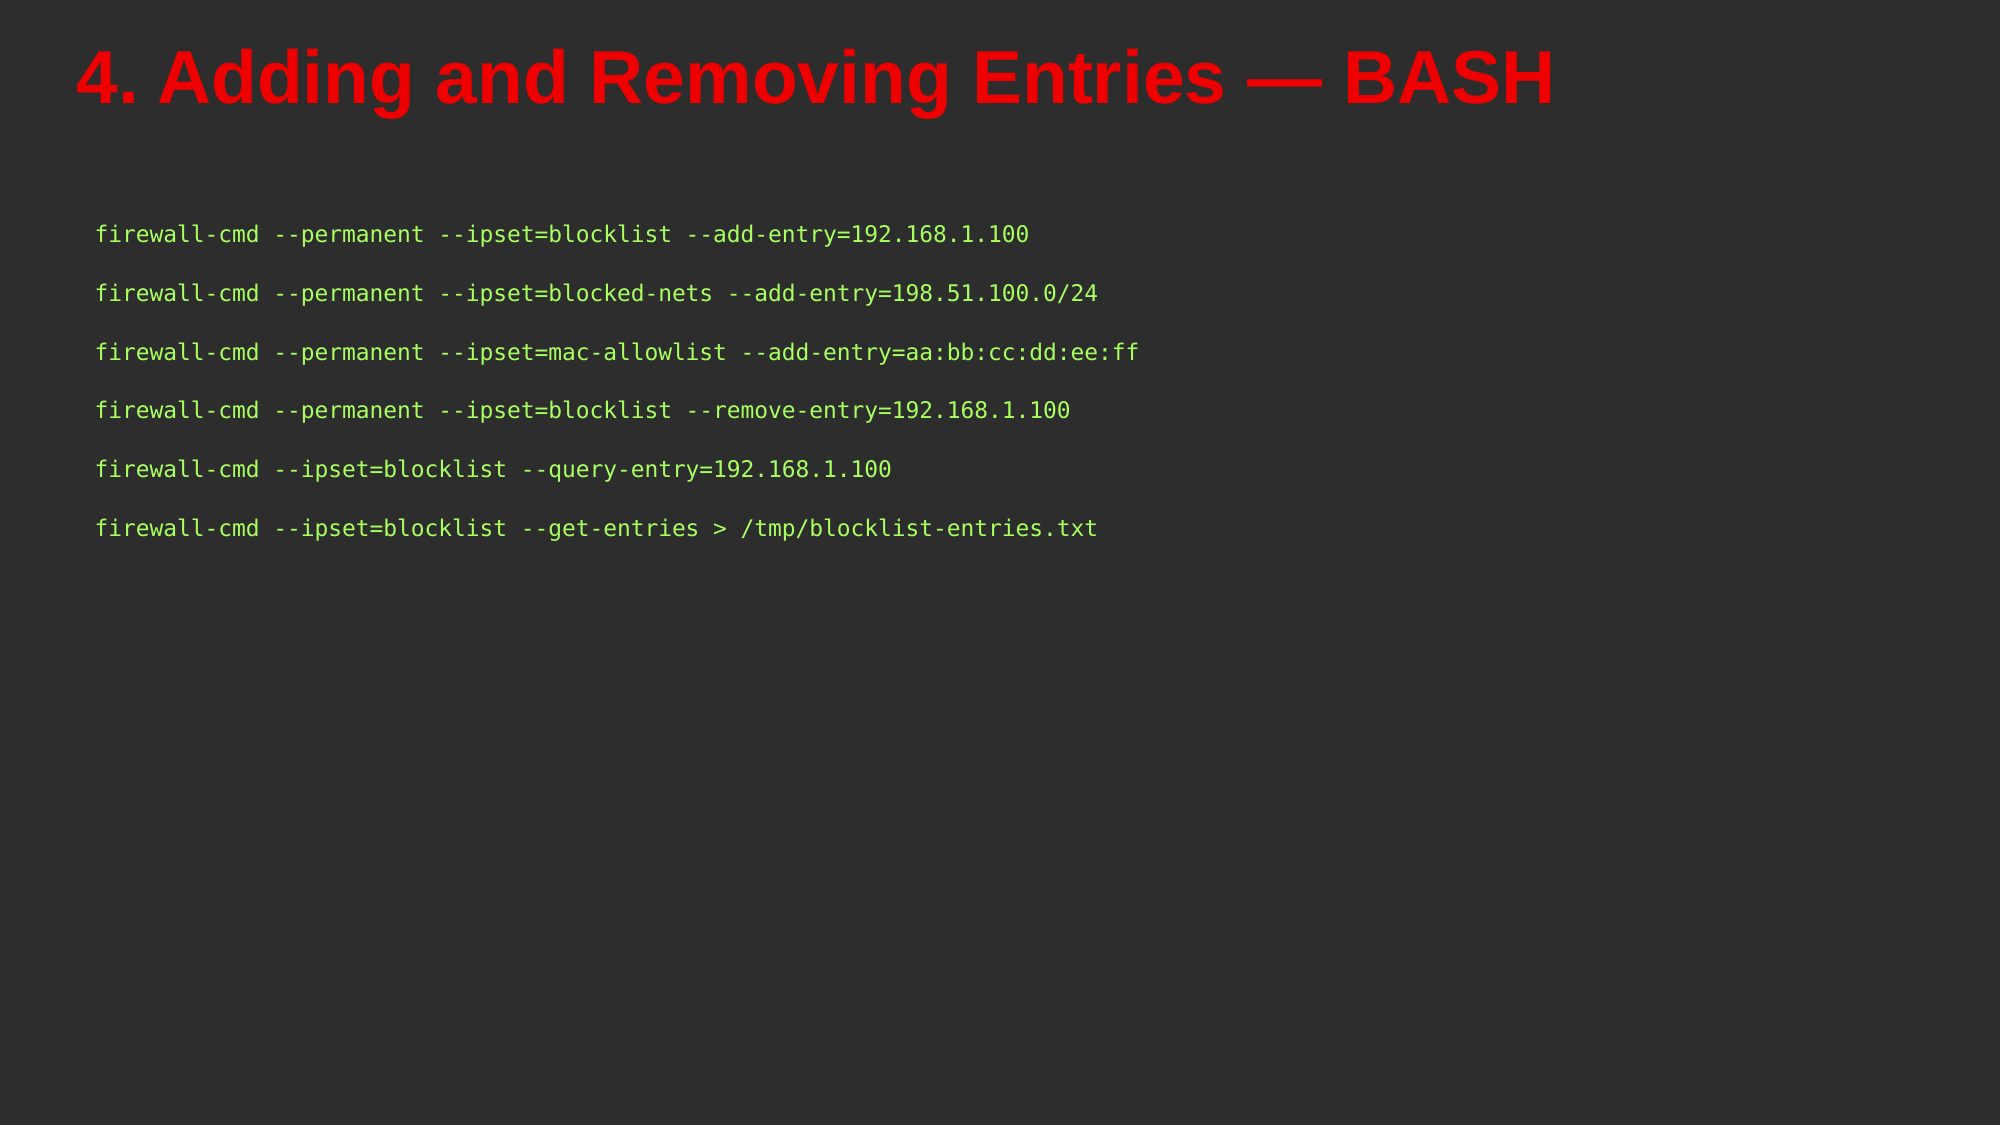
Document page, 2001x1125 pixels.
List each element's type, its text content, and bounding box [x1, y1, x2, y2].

text_box firewall-cmd --permanent --ipset=blocklist --add-entry=192.168.1.100 firewall-cmd --permanent --ipset=blocked-nets --add-entry=198.51.100.0/24 firewall-cmd --permanent --ipset=mac-allowlist --add-entry=aa:bb:cc:dd:ee:ff firewall-cmd --permanent --ipset=blocklist --remove-entry=192.168.1.100 firewall-cmd --ipset=blocklist --query-entry=192.168.1.100 firewall-cmd --ipset=blocklist --get-entries > /tmp/blocklist-entries.txt [59, 194, 1942, 1093]
text_box 4. Adding and Removing Entries — BASH [59, 23, 1942, 178]
